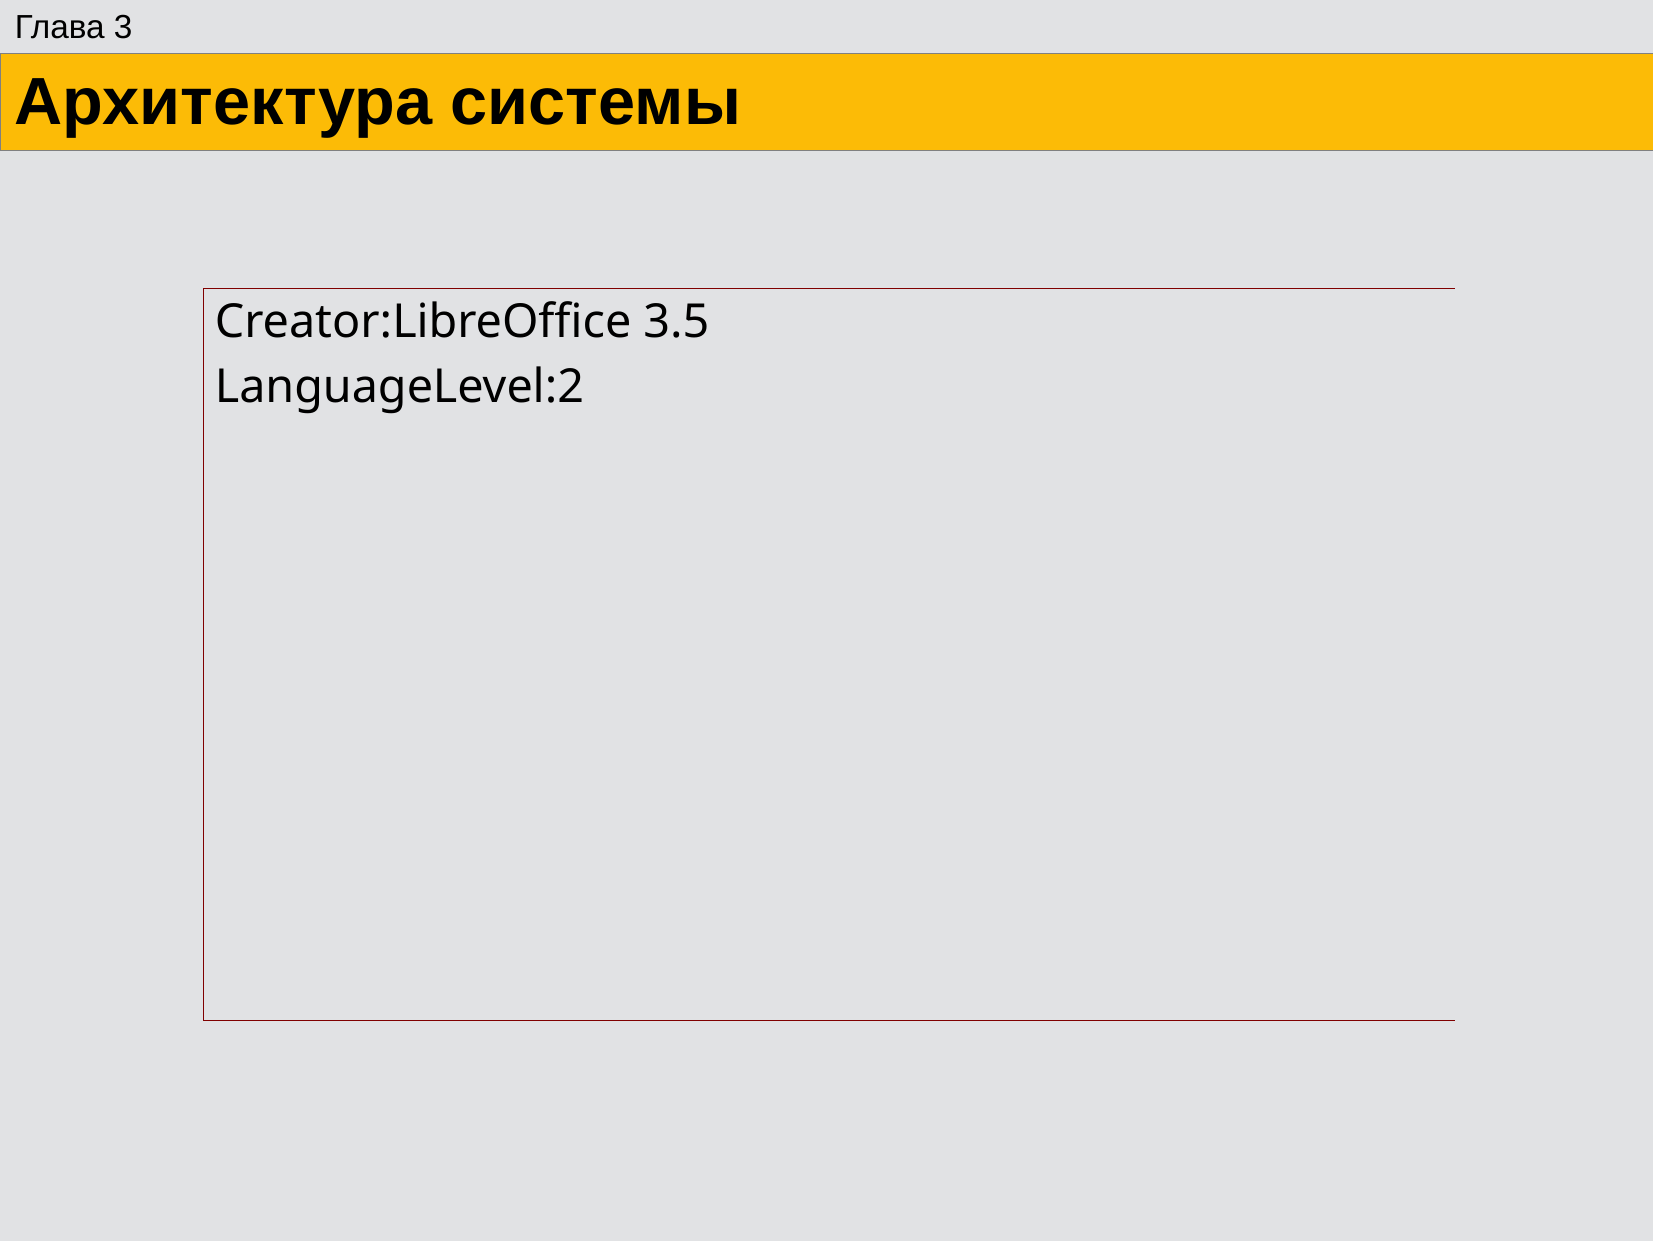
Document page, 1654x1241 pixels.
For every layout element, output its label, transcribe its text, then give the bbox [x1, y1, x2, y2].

text_box Глава 3 [0, 1, 129, 58]
text_box Архитектура системы [0, 53, 1653, 151]
picture [199, 285, 1456, 1021]
